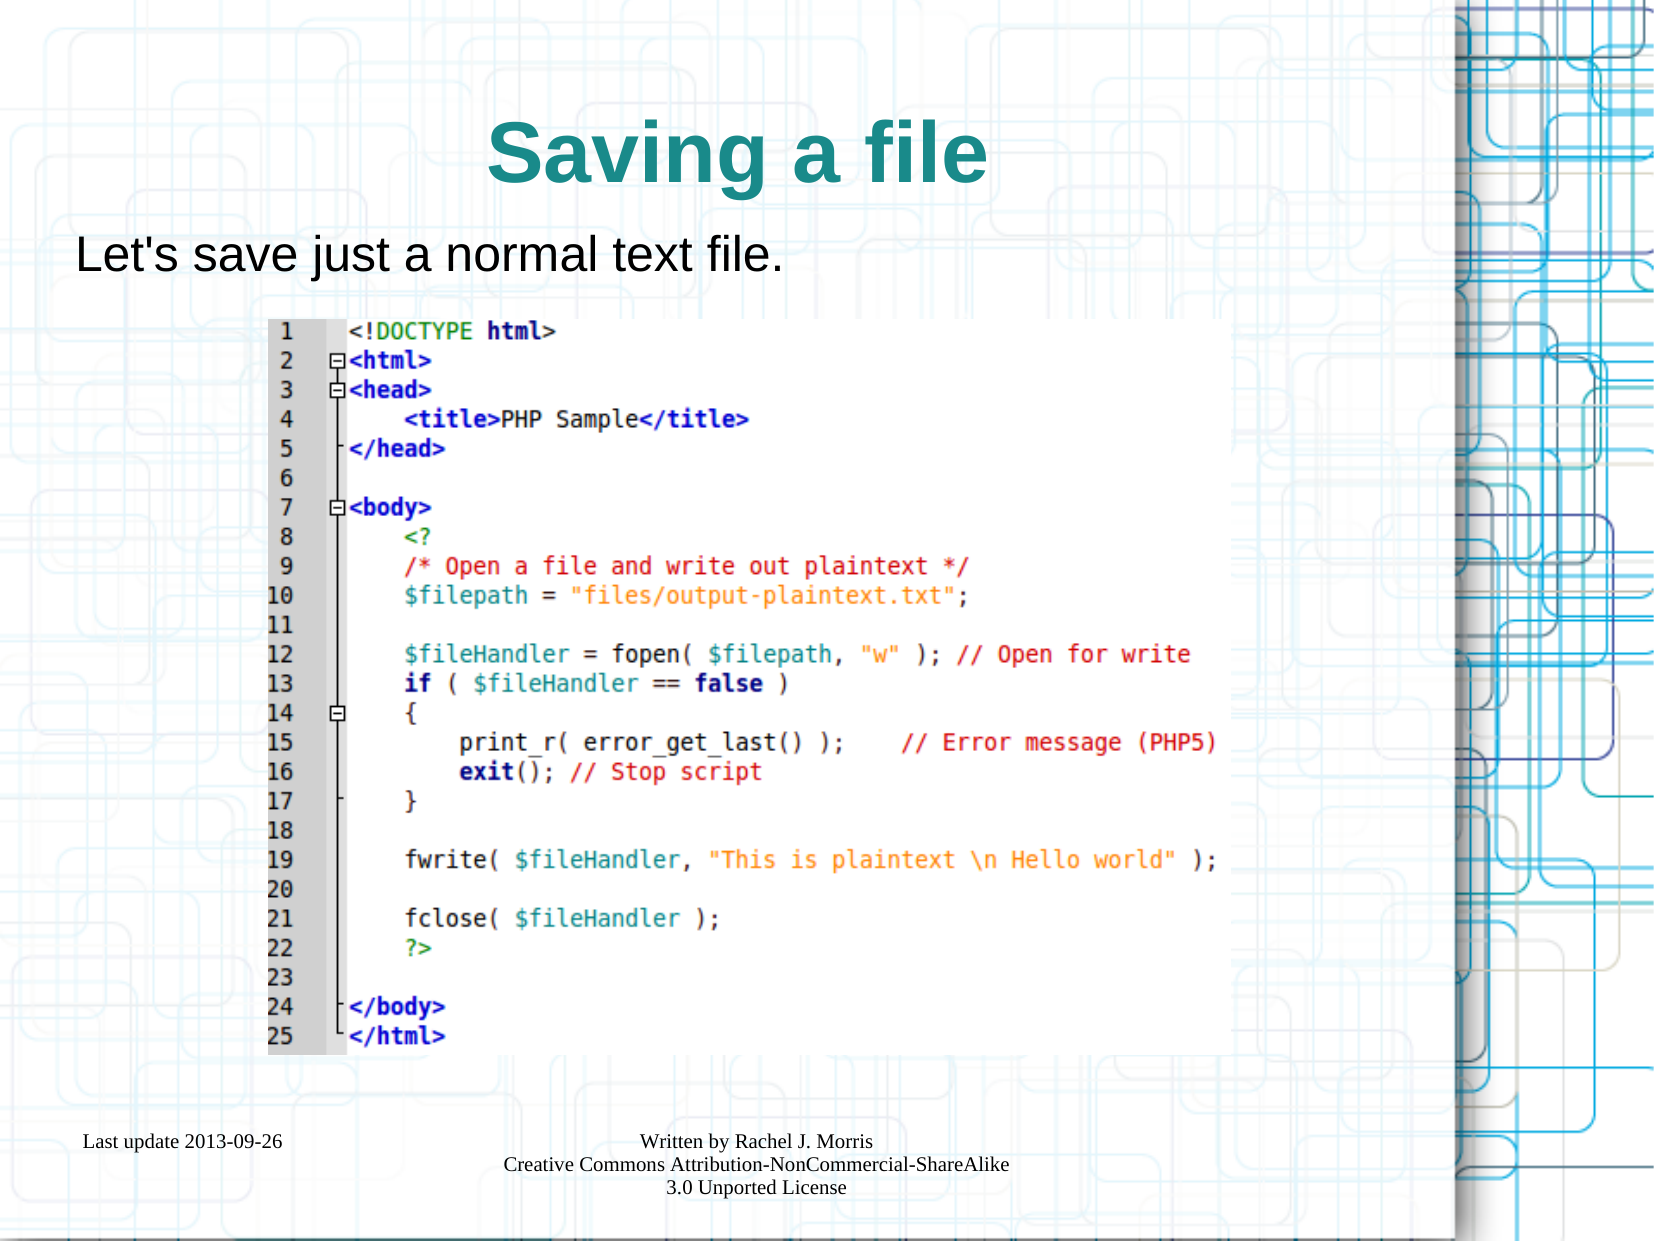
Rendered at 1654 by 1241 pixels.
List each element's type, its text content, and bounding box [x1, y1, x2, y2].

list Let's save just a normal text file. [75, 225, 1410, 946]
title Saving a file [59, 49, 1418, 257]
picture [0, 0, 1654, 1241]
